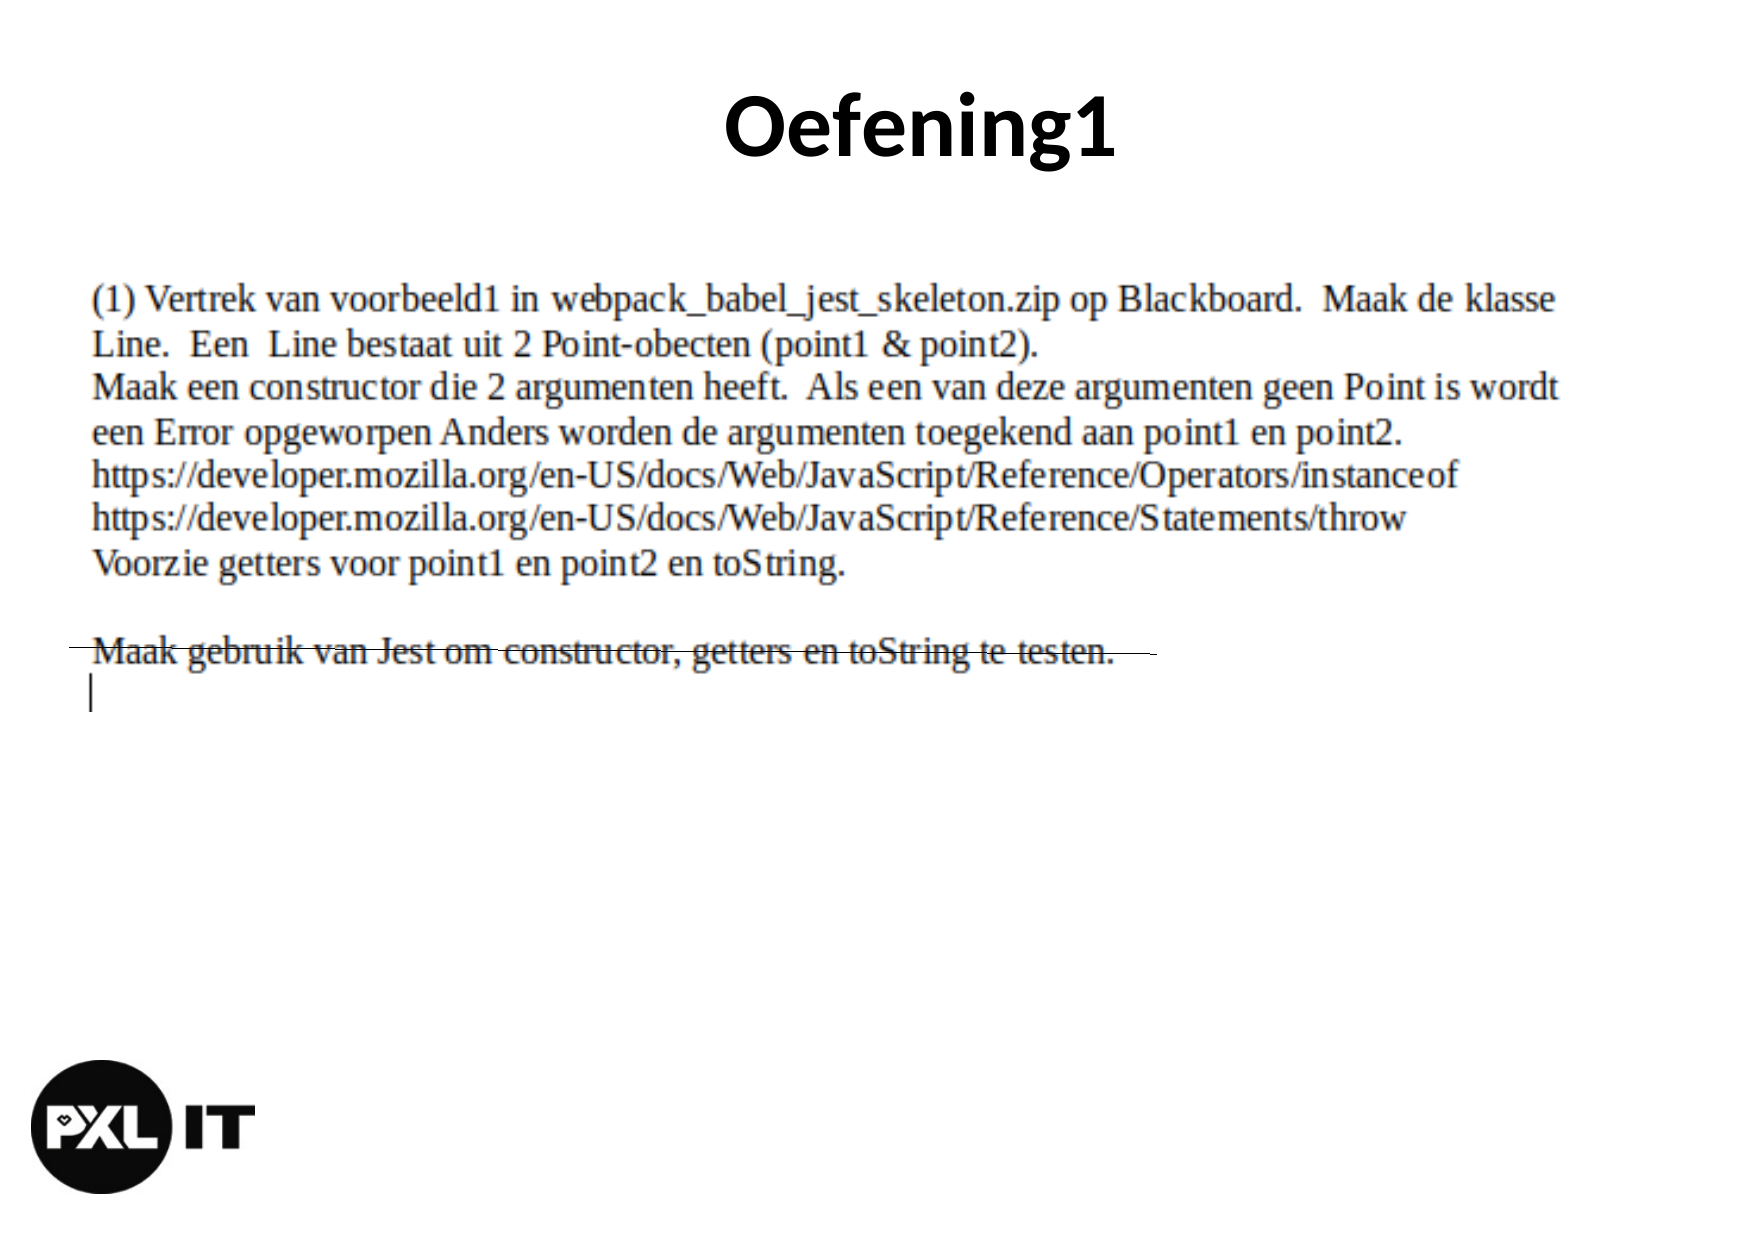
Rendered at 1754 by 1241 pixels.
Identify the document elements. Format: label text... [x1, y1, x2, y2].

picture [31, 1060, 255, 1194]
text_box Oefening1 [208, 56, 1656, 183]
picture [64, 236, 1663, 712]
